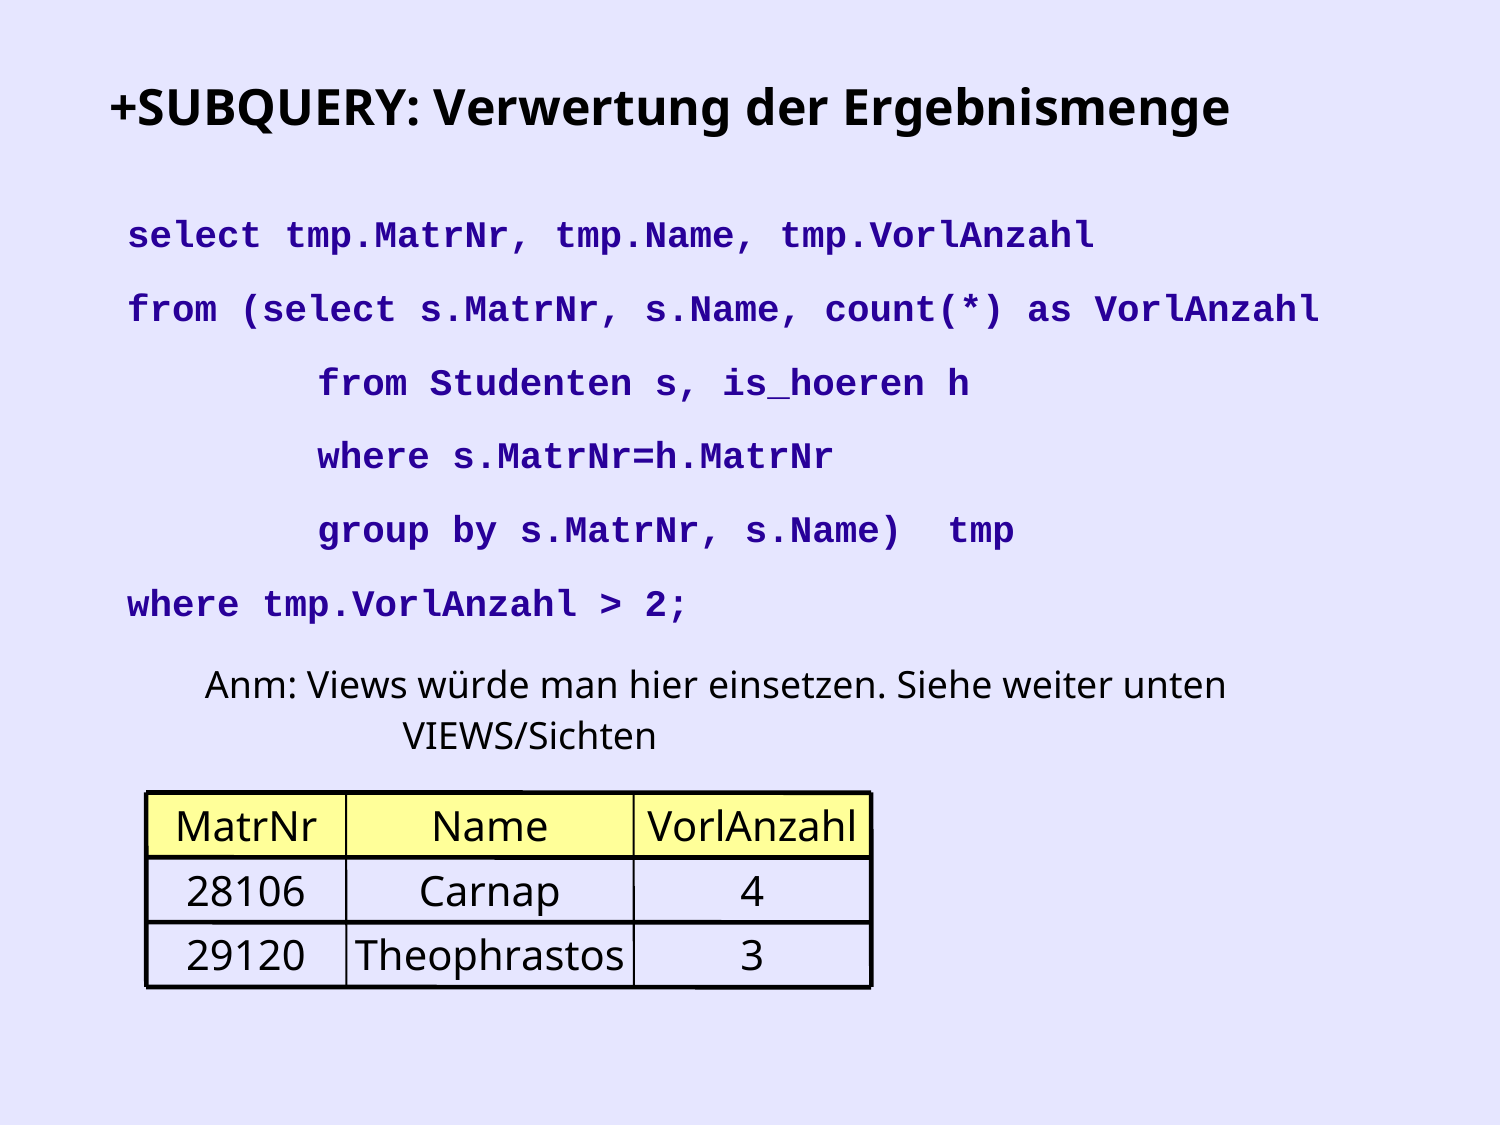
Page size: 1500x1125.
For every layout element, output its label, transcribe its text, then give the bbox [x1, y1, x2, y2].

text_box Theophrastos [348, 925, 632, 984]
text_box VorlAnzahl [635, 795, 868, 855]
text_box Name [348, 795, 632, 855]
text_box MatrNr [149, 795, 345, 855]
text_box select tmp.MatrNr, tmp.Name, tmp.VorlAnzahl from (select s.MatrNr, s.Name, count(*) as VorlAnzahl from Studenten s, is_hoeren h where s.MatrNr=h.MatrNr group by s.MatrNr, s.Name) tmp where tmp.VorlAnzahl > 2; Anm: Views würde man hier einsetzen. Siehe weiter unten VIEWS/Sichten [112, 208, 1442, 769]
text_box 4 [635, 860, 868, 920]
text_box 29120 [149, 925, 345, 984]
text_box Carnap [348, 860, 632, 919]
text_box 28106 [149, 860, 345, 919]
title +SUBQUERY: Verwertung der Ergebnismenge [94, 12, 1394, 148]
text_box 3 [635, 925, 869, 984]
